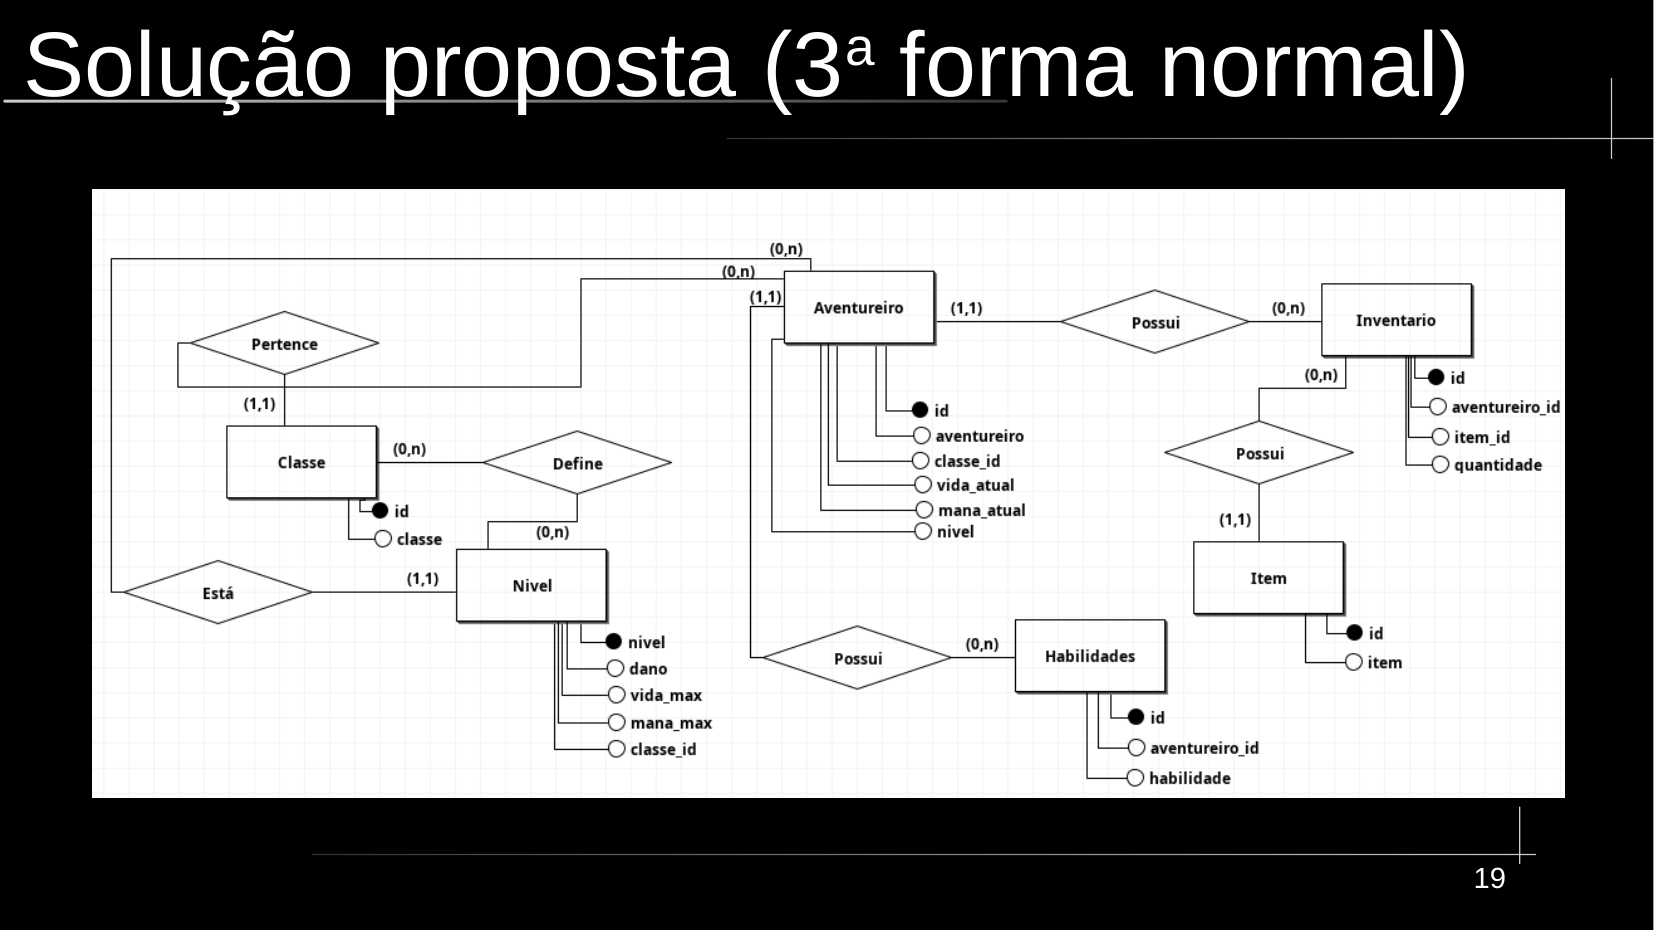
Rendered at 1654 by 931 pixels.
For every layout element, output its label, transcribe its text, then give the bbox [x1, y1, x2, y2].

picture [92, 189, 1565, 798]
title Solução proposta (3a forma normal) [23, 11, 1589, 119]
